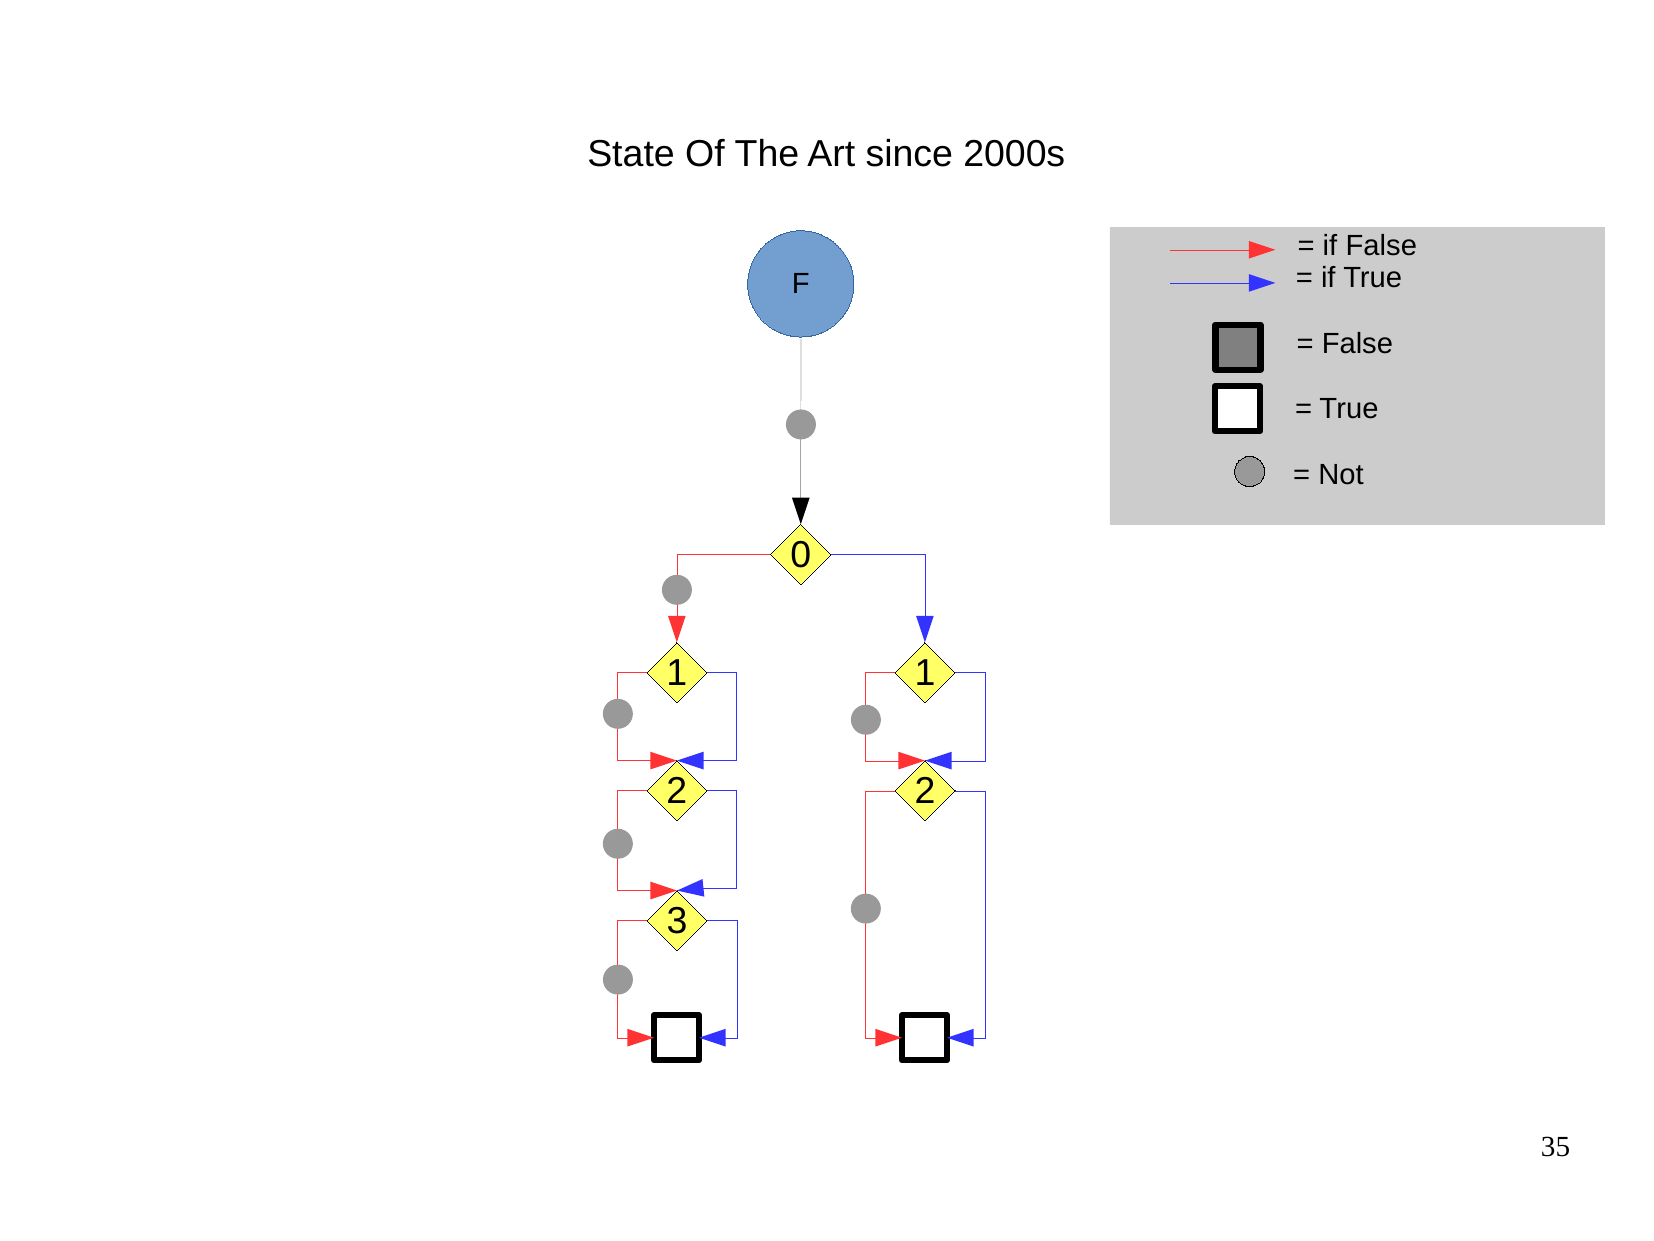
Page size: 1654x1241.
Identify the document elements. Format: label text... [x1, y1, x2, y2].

text_box [653, 1015, 699, 1061]
text_box 1 [895, 642, 955, 703]
text_box [1215, 386, 1261, 432]
text_box [901, 1015, 947, 1061]
text_box [850, 893, 881, 924]
text_box = if False = if True = False = True = Not [1109, 227, 1605, 525]
text_box 3 [647, 891, 707, 951]
text_box [661, 574, 692, 605]
text_box 2 [647, 760, 707, 821]
text_box 0 [770, 524, 831, 585]
text_box [1234, 456, 1265, 487]
title State Of The Art since 2000s [82, 49, 1571, 257]
text_box F [747, 257, 854, 338]
text_box 1 [647, 642, 707, 703]
text_box [602, 698, 633, 729]
text_box [850, 704, 881, 735]
text_box [602, 828, 633, 859]
text_box [1215, 324, 1261, 370]
text_box [602, 964, 633, 995]
text_box [785, 409, 816, 440]
text_box 2 [895, 761, 956, 821]
